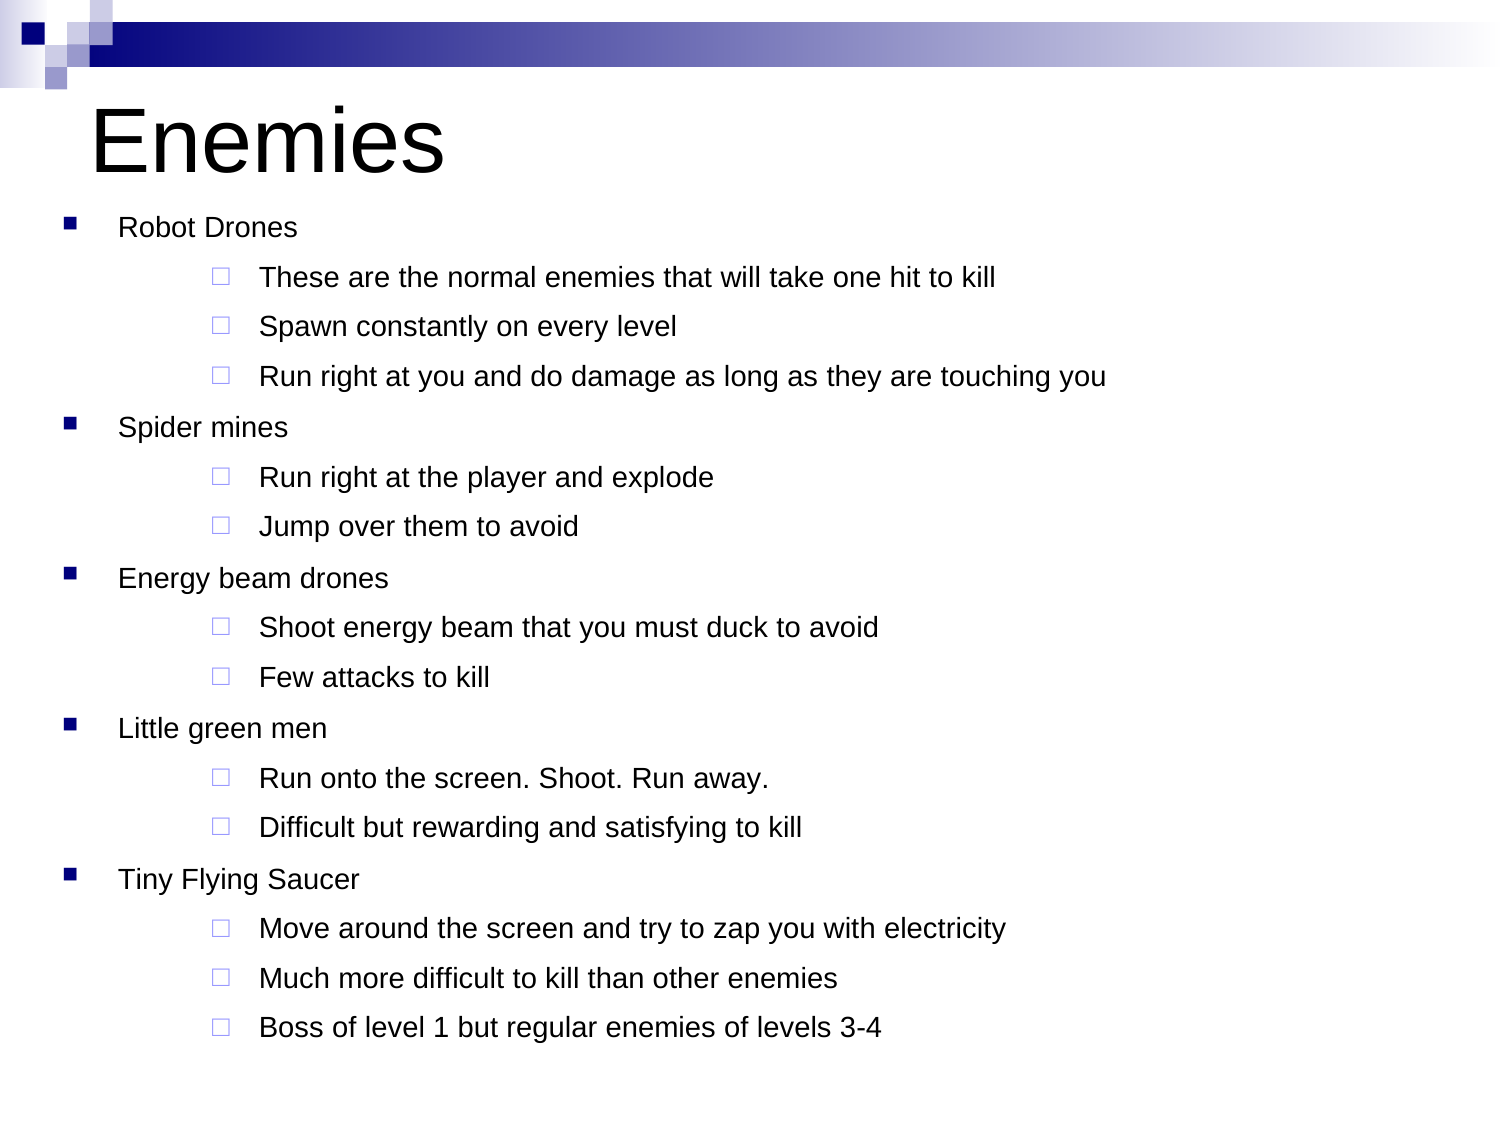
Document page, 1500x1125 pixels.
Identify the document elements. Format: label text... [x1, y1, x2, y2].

list Robot Drones These are the normal enemies that will take one hit to kill Spawn constantly on every level Run right at you and do damage as long as they are touching you Spider mines Run right at the player and explode Jump over them to avoid Energy beam drones Shoot energy beam that you must duck to avoid Few attacks to kill Little green men Run onto the screen. Shoot. Run away. Difficult but rewarding and satisfying to kill Tiny Flying Saucer Move around the screen and try to zap you with electricity Much more difficult to kill than other enemies Boss of level 1 but regular enemies of levels 3-4 [47, 200, 1489, 898]
title Enemies [75, 23, 1426, 200]
